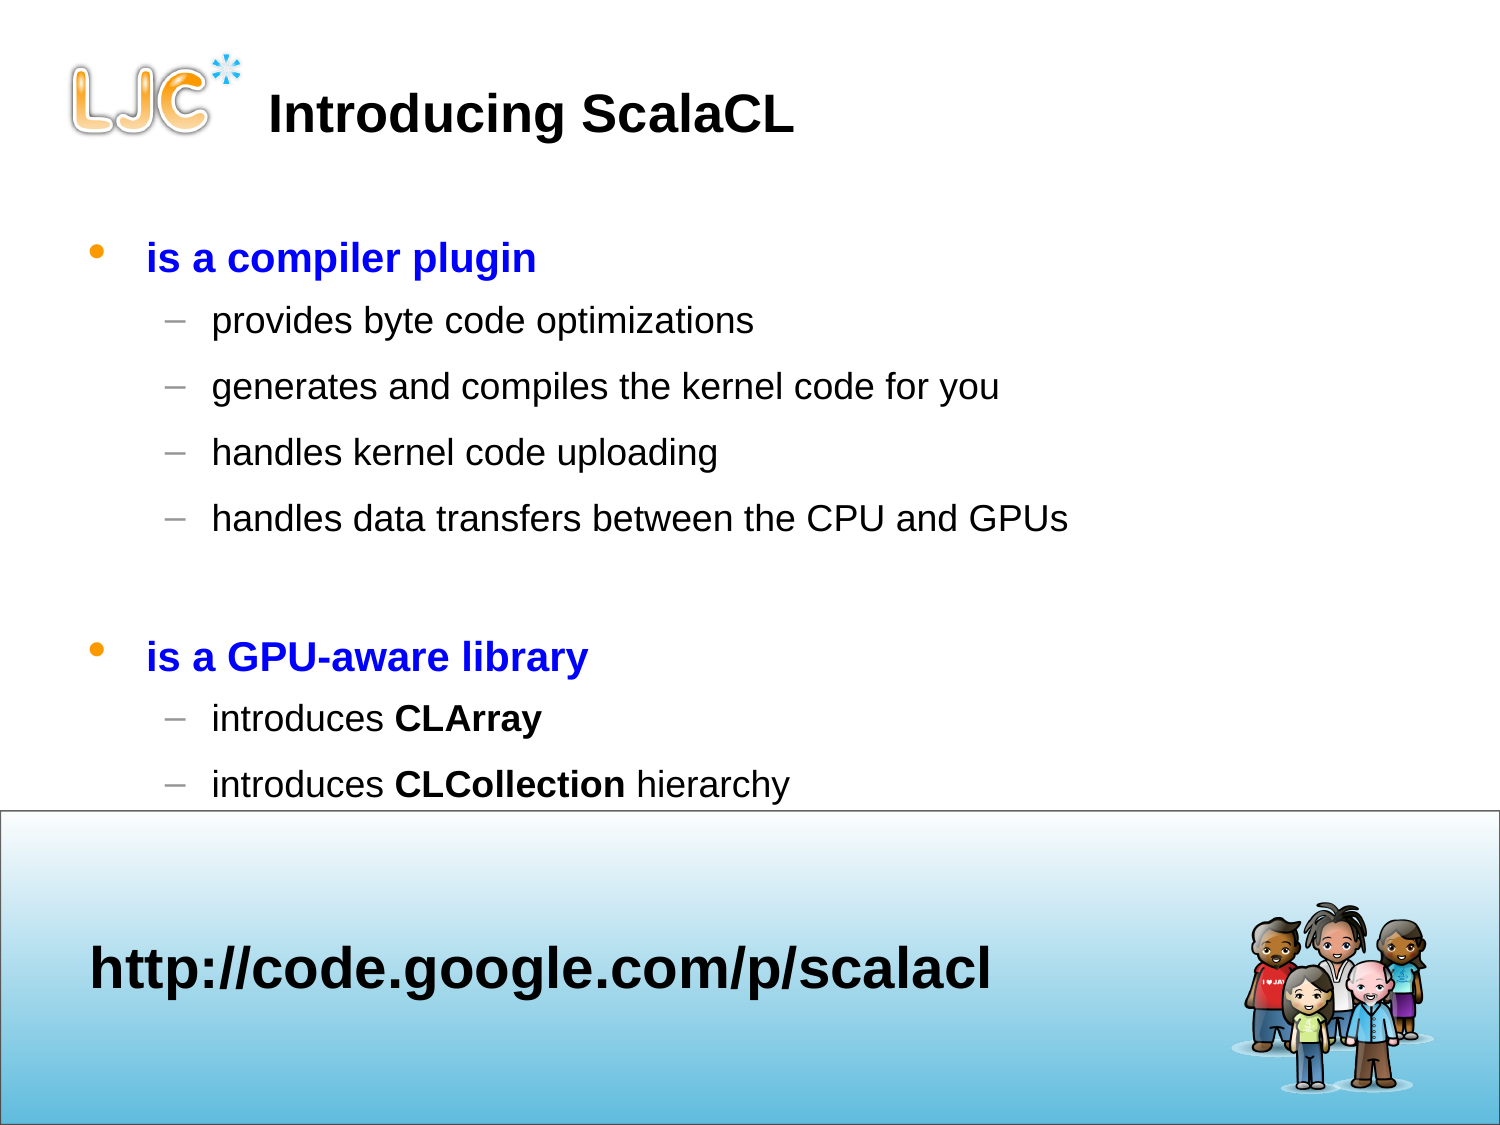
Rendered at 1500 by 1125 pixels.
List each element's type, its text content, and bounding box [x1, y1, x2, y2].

title Introducing ScalaCL [253, 45, 1425, 176]
list is a compiler plugin provides byte code optimizations generates and compiles the kernel code for you handles kernel code uploading handles data transfers between the CPU and GPUs is a GPU-aware library introduces CLArray introduces CLCollection hierarchy http://code.google.com/p/scalacl [75, 223, 1426, 1063]
picture [1220, 892, 1458, 1100]
picture [53, 43, 254, 143]
